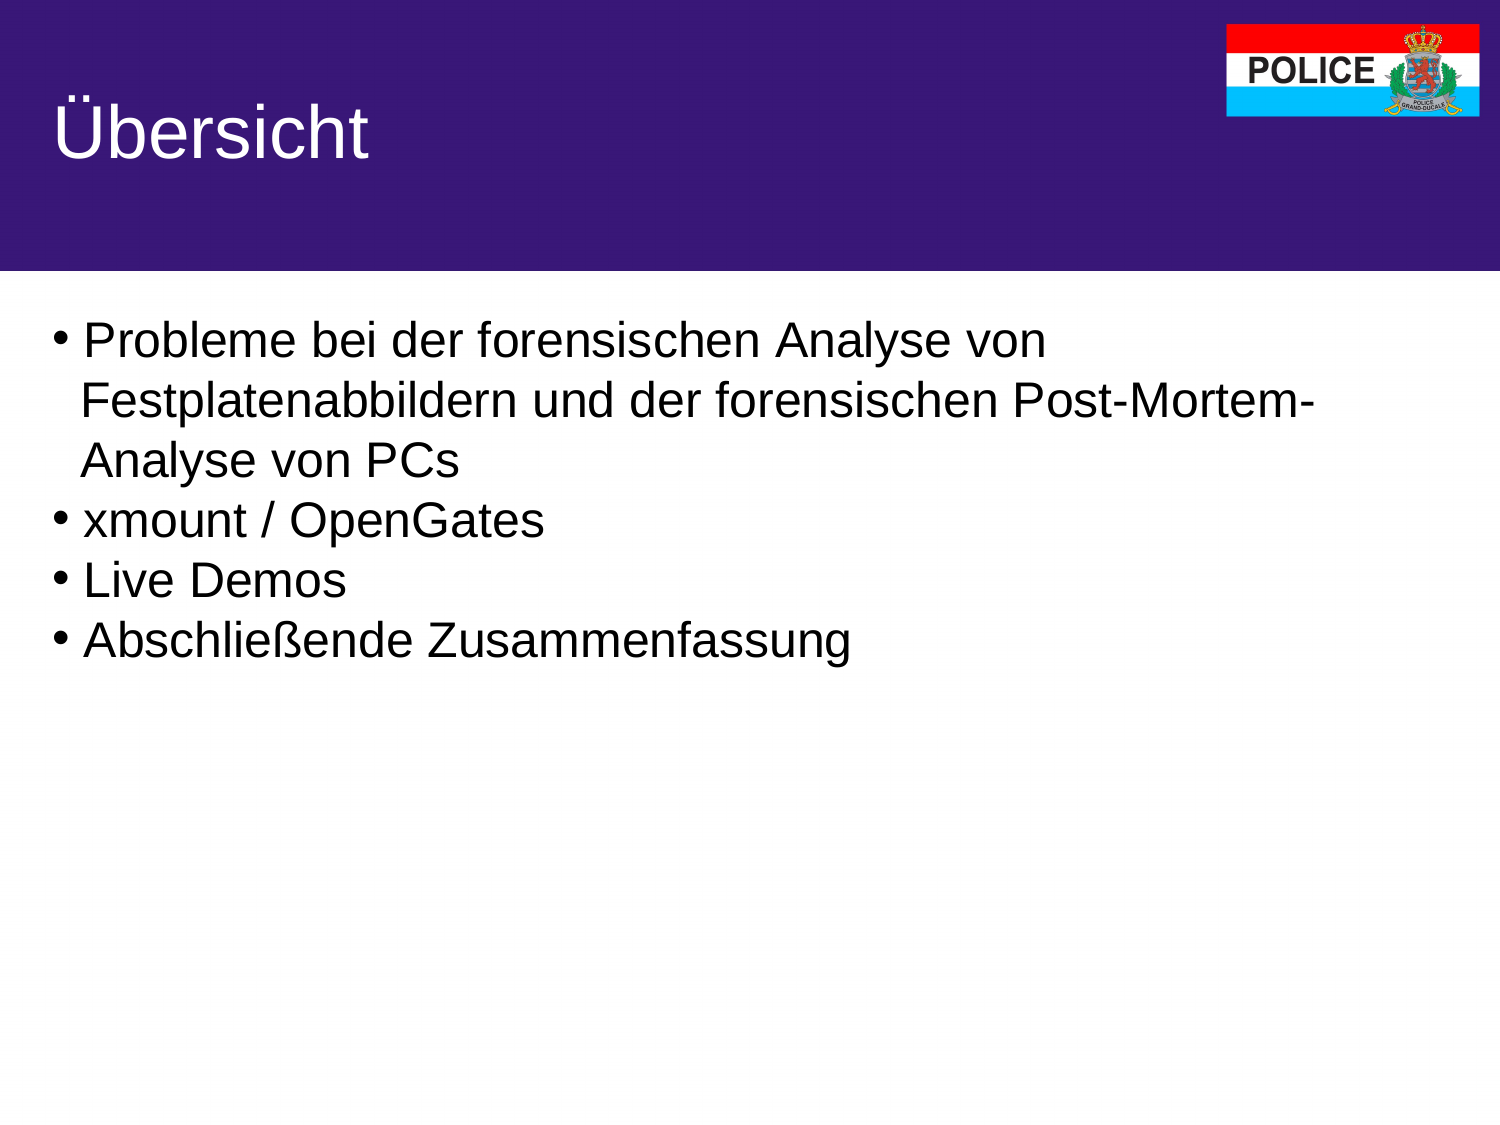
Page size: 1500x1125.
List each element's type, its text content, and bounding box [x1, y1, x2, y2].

title Übersicht [37, 2, 1201, 263]
picture [0, 0, 1500, 1125]
text_box Probleme bei der forensischen Analyse von Festplatenabbildern und der forensischen Post-Mortem- Analyse von PCs xmount / OpenGates Live Demos Abschließende Zusammenfassung [37, 299, 1463, 1088]
